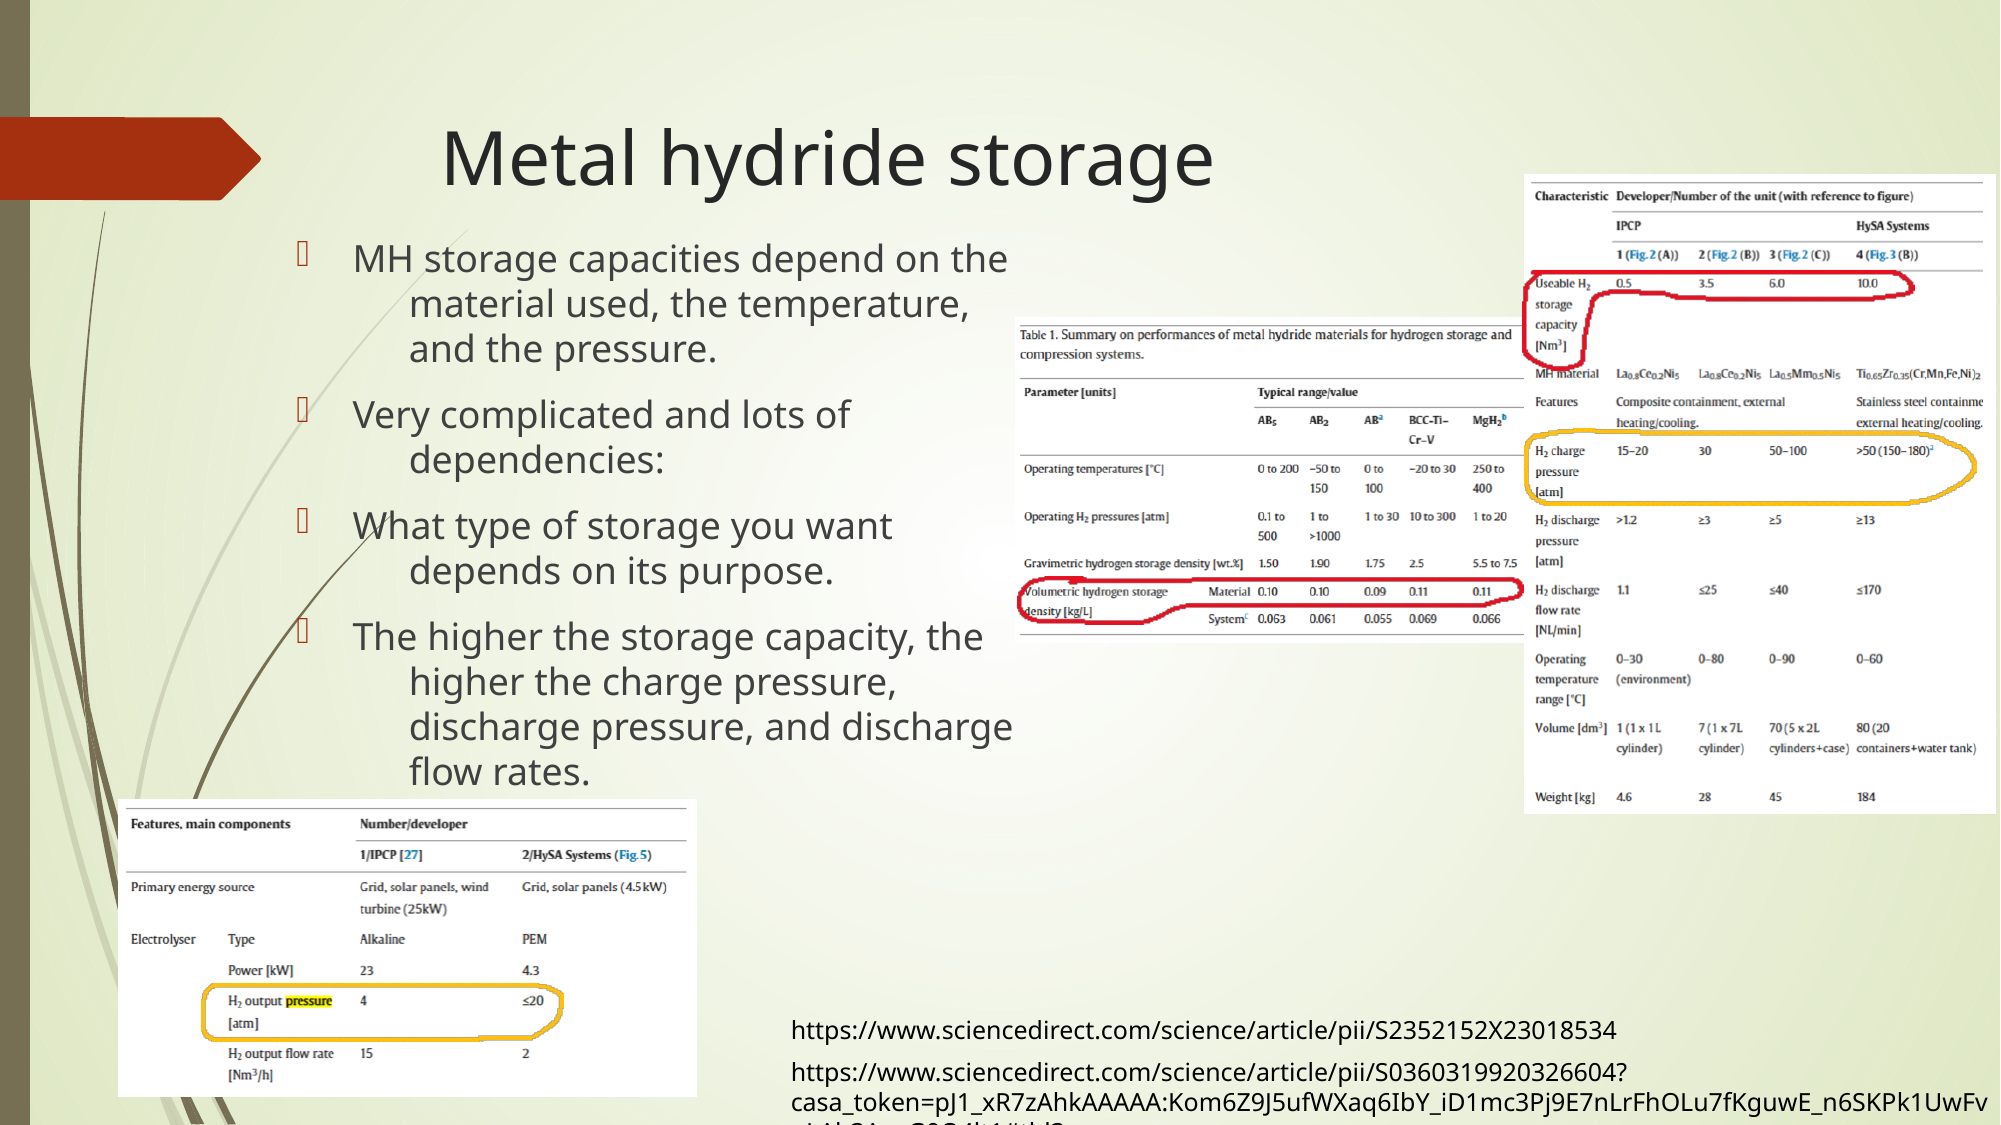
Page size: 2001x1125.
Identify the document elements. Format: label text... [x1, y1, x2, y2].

title Metal hydride storage [425, 102, 1888, 313]
text_box https://www.sciencedirect.com/science/article/pii/S2352152X23018534 [775, 1007, 1680, 1049]
list MH storage capacities depend on the material used, the temperature, and the pressure. Very complicated and lots of dependencies: What type of storage you want depends on its purpose. The higher the storage capacity, the higher the charge pressure, discharge pressure, and discharge flow rates. [281, 227, 1048, 848]
text_box https://www.sciencedirect.com/science/article/pii/S0360319920326604?casa_token=pJ1_xR7zAhkAAAAA:Kom6Z9J5ufWXaq6IbY_iD1mc3Pj9E7nLrFhOLu7fKguwE_n6SKPk1UwFvgLAb3ApzG0O4lt1#tbl3 [775, 1049, 2000, 1125]
picture [1015, 174, 1996, 814]
picture [118, 799, 697, 1097]
